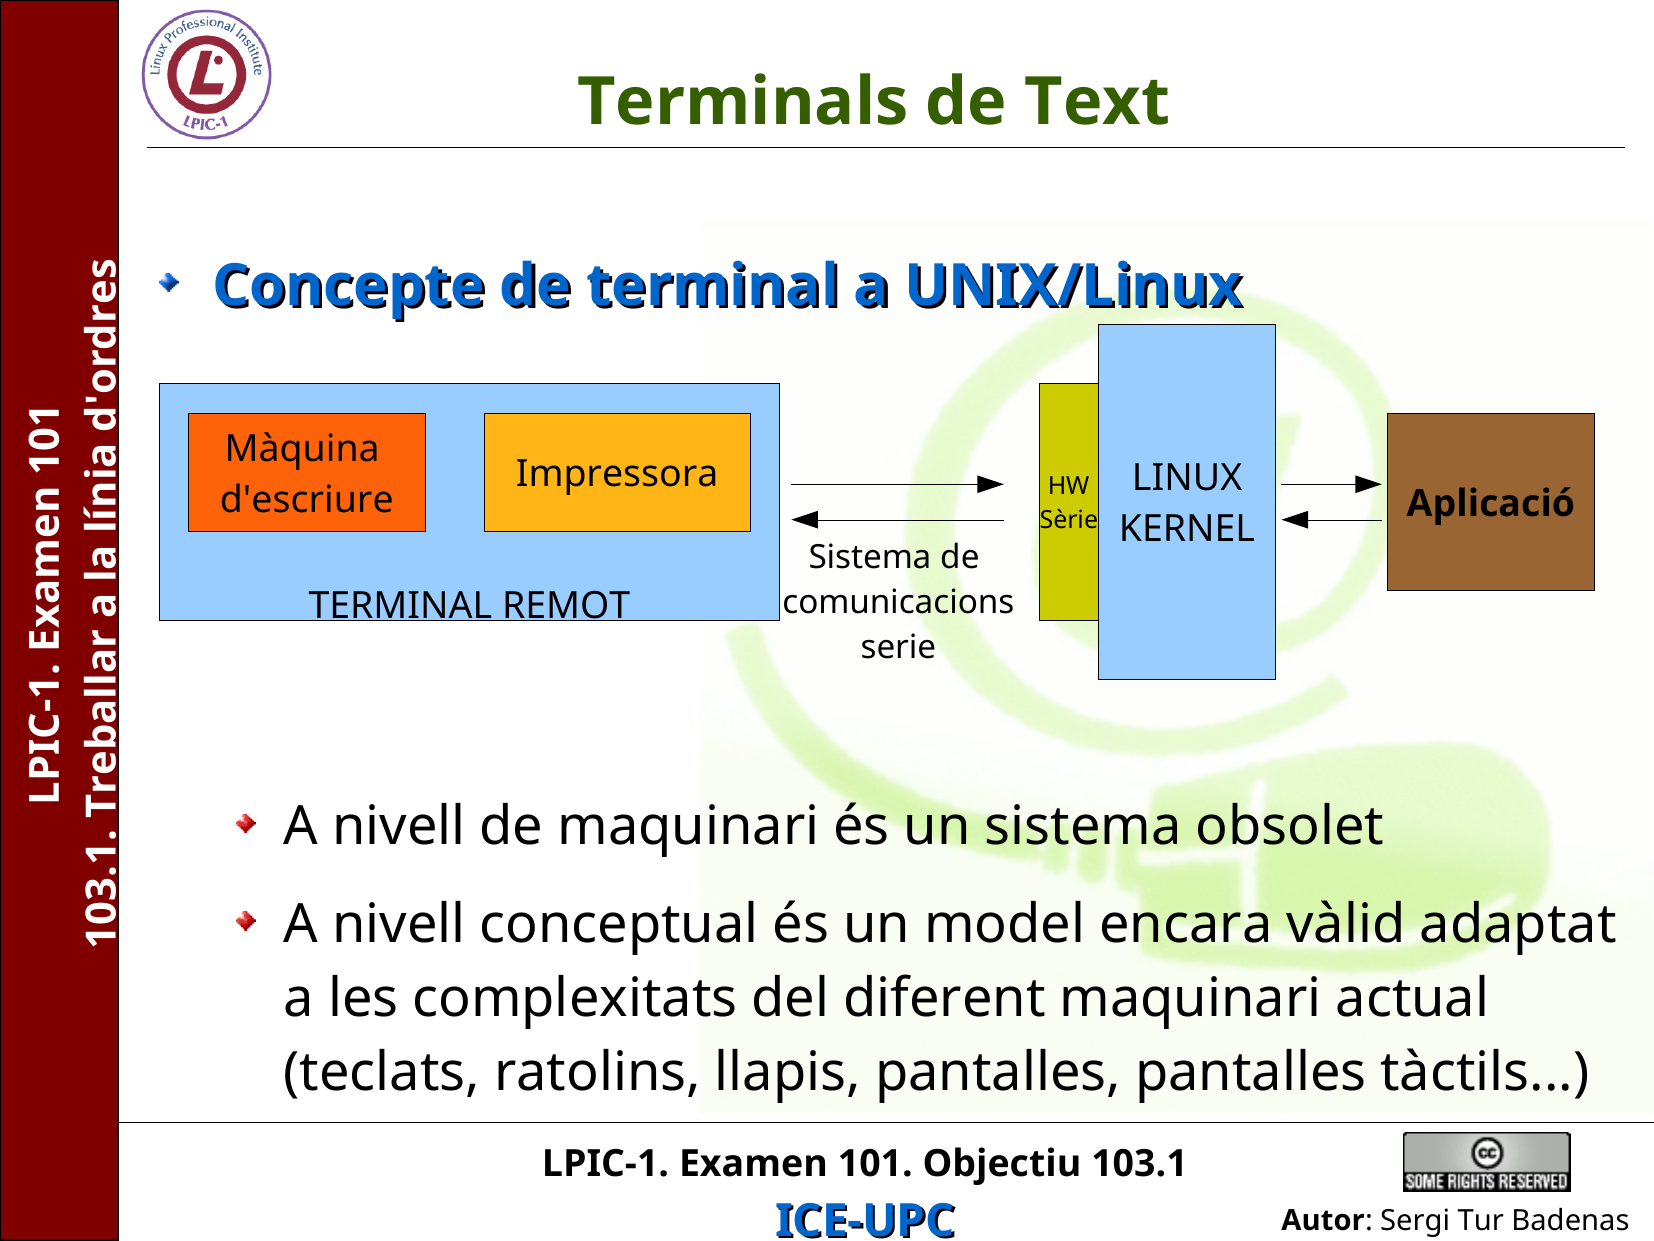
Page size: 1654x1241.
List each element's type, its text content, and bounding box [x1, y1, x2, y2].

text_box Màquina d'escriure [188, 413, 426, 532]
picture [1145, 1078, 1160, 1087]
text_box LINUX KERNEL [1098, 324, 1276, 680]
picture [700, 217, 1654, 1113]
text_box Sistema de comunicacions serie [767, 525, 1019, 661]
picture [1406, 1078, 1420, 1087]
text_box HW Sèrie [1039, 383, 1098, 621]
text_box TERMINAL REMOT [159, 383, 780, 621]
picture [1403, 1132, 1571, 1192]
picture [783, 1078, 798, 1087]
title Terminals de Text [129, 49, 1619, 148]
text_box Impressora [484, 413, 751, 532]
picture [885, 1078, 900, 1087]
picture [915, 1078, 929, 1087]
picture [135, 5, 277, 49]
picture [1175, 1078, 1189, 1087]
picture [998, 1078, 1012, 1087]
picture [1258, 1078, 1272, 1087]
text_box Aplicació [1387, 413, 1595, 591]
picture [749, 1078, 763, 1087]
list Concepte de terminal a UNIX/Linux A nivell de maquinari és un sistema obsolet A nivell conceptual és un model encara vàlid adaptat a les complexitats del diferent maquinari actual (teclats, ratolins, llapis, pantalles, pantalles tàctils...) [141, 242, 1630, 1078]
